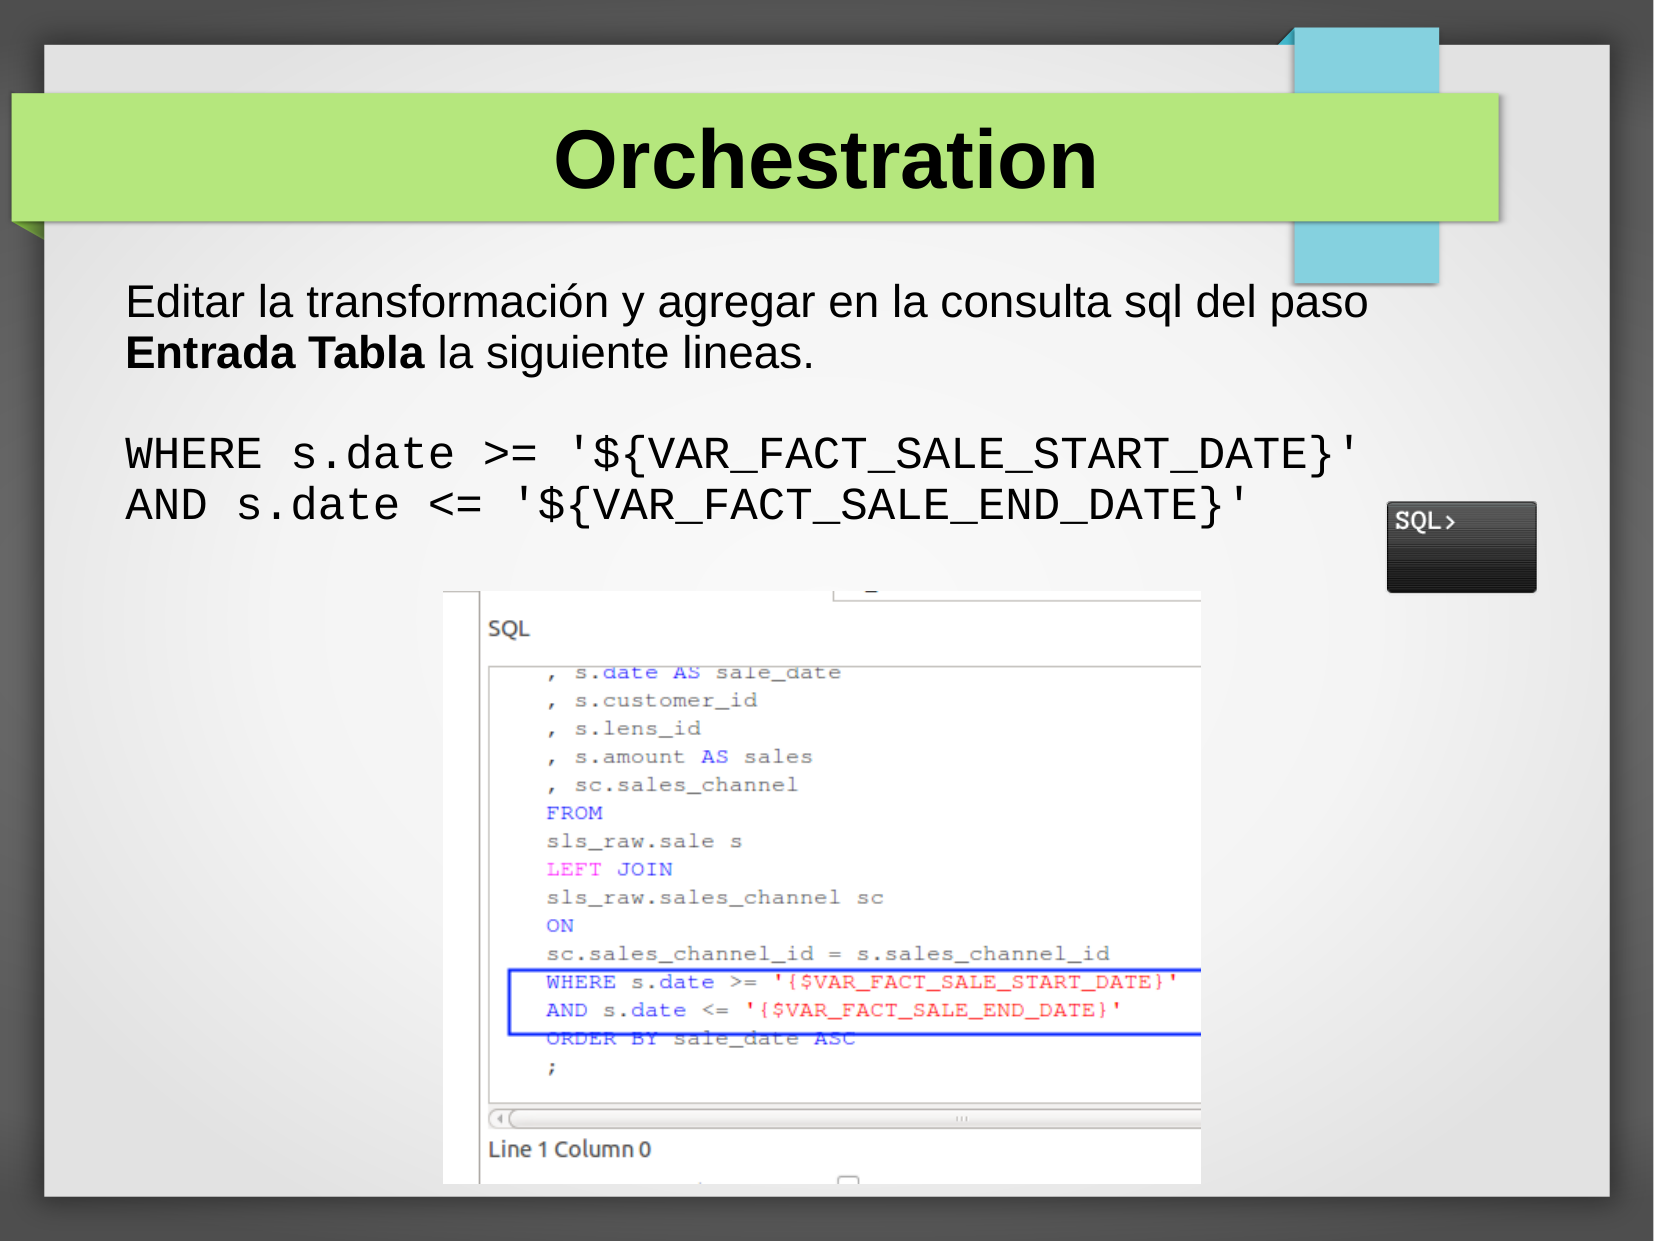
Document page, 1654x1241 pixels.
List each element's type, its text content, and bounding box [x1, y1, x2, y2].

text_box Editar la transformación y agregar en la consulta sql del paso Entrada Tabla la siguiente lineas. WHERE s.date >= '${VAR_FACT_SALE_START_DATE}' AND s.date <= '${VAR_FACT_SALE_END_DATE}' [110, 268, 1398, 542]
title Orchestration [70, 106, 1583, 213]
picture [0, 0, 1654, 1241]
